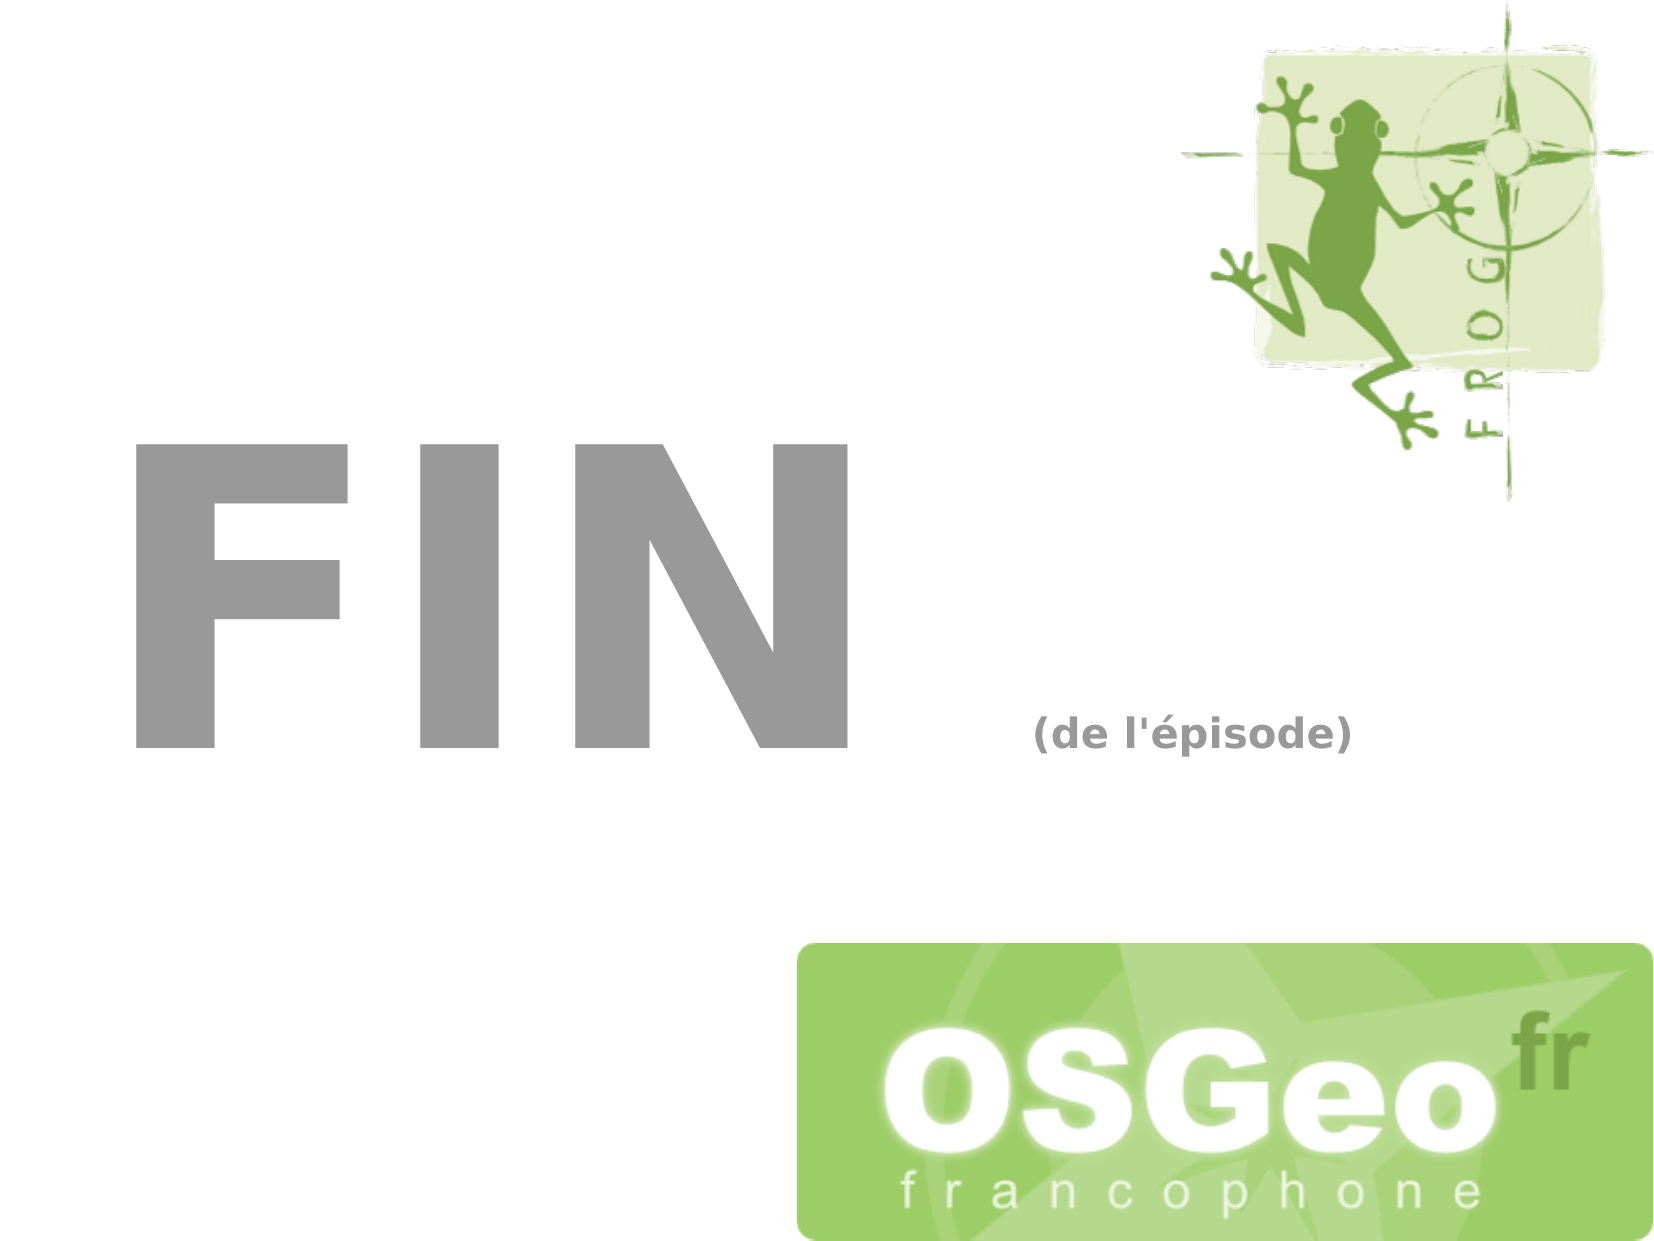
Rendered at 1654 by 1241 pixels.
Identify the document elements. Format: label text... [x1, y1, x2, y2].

picture [797, 943, 1654, 1241]
text_box FIN (de l'épisode) [83, 354, 1369, 855]
picture [1181, 0, 1654, 502]
